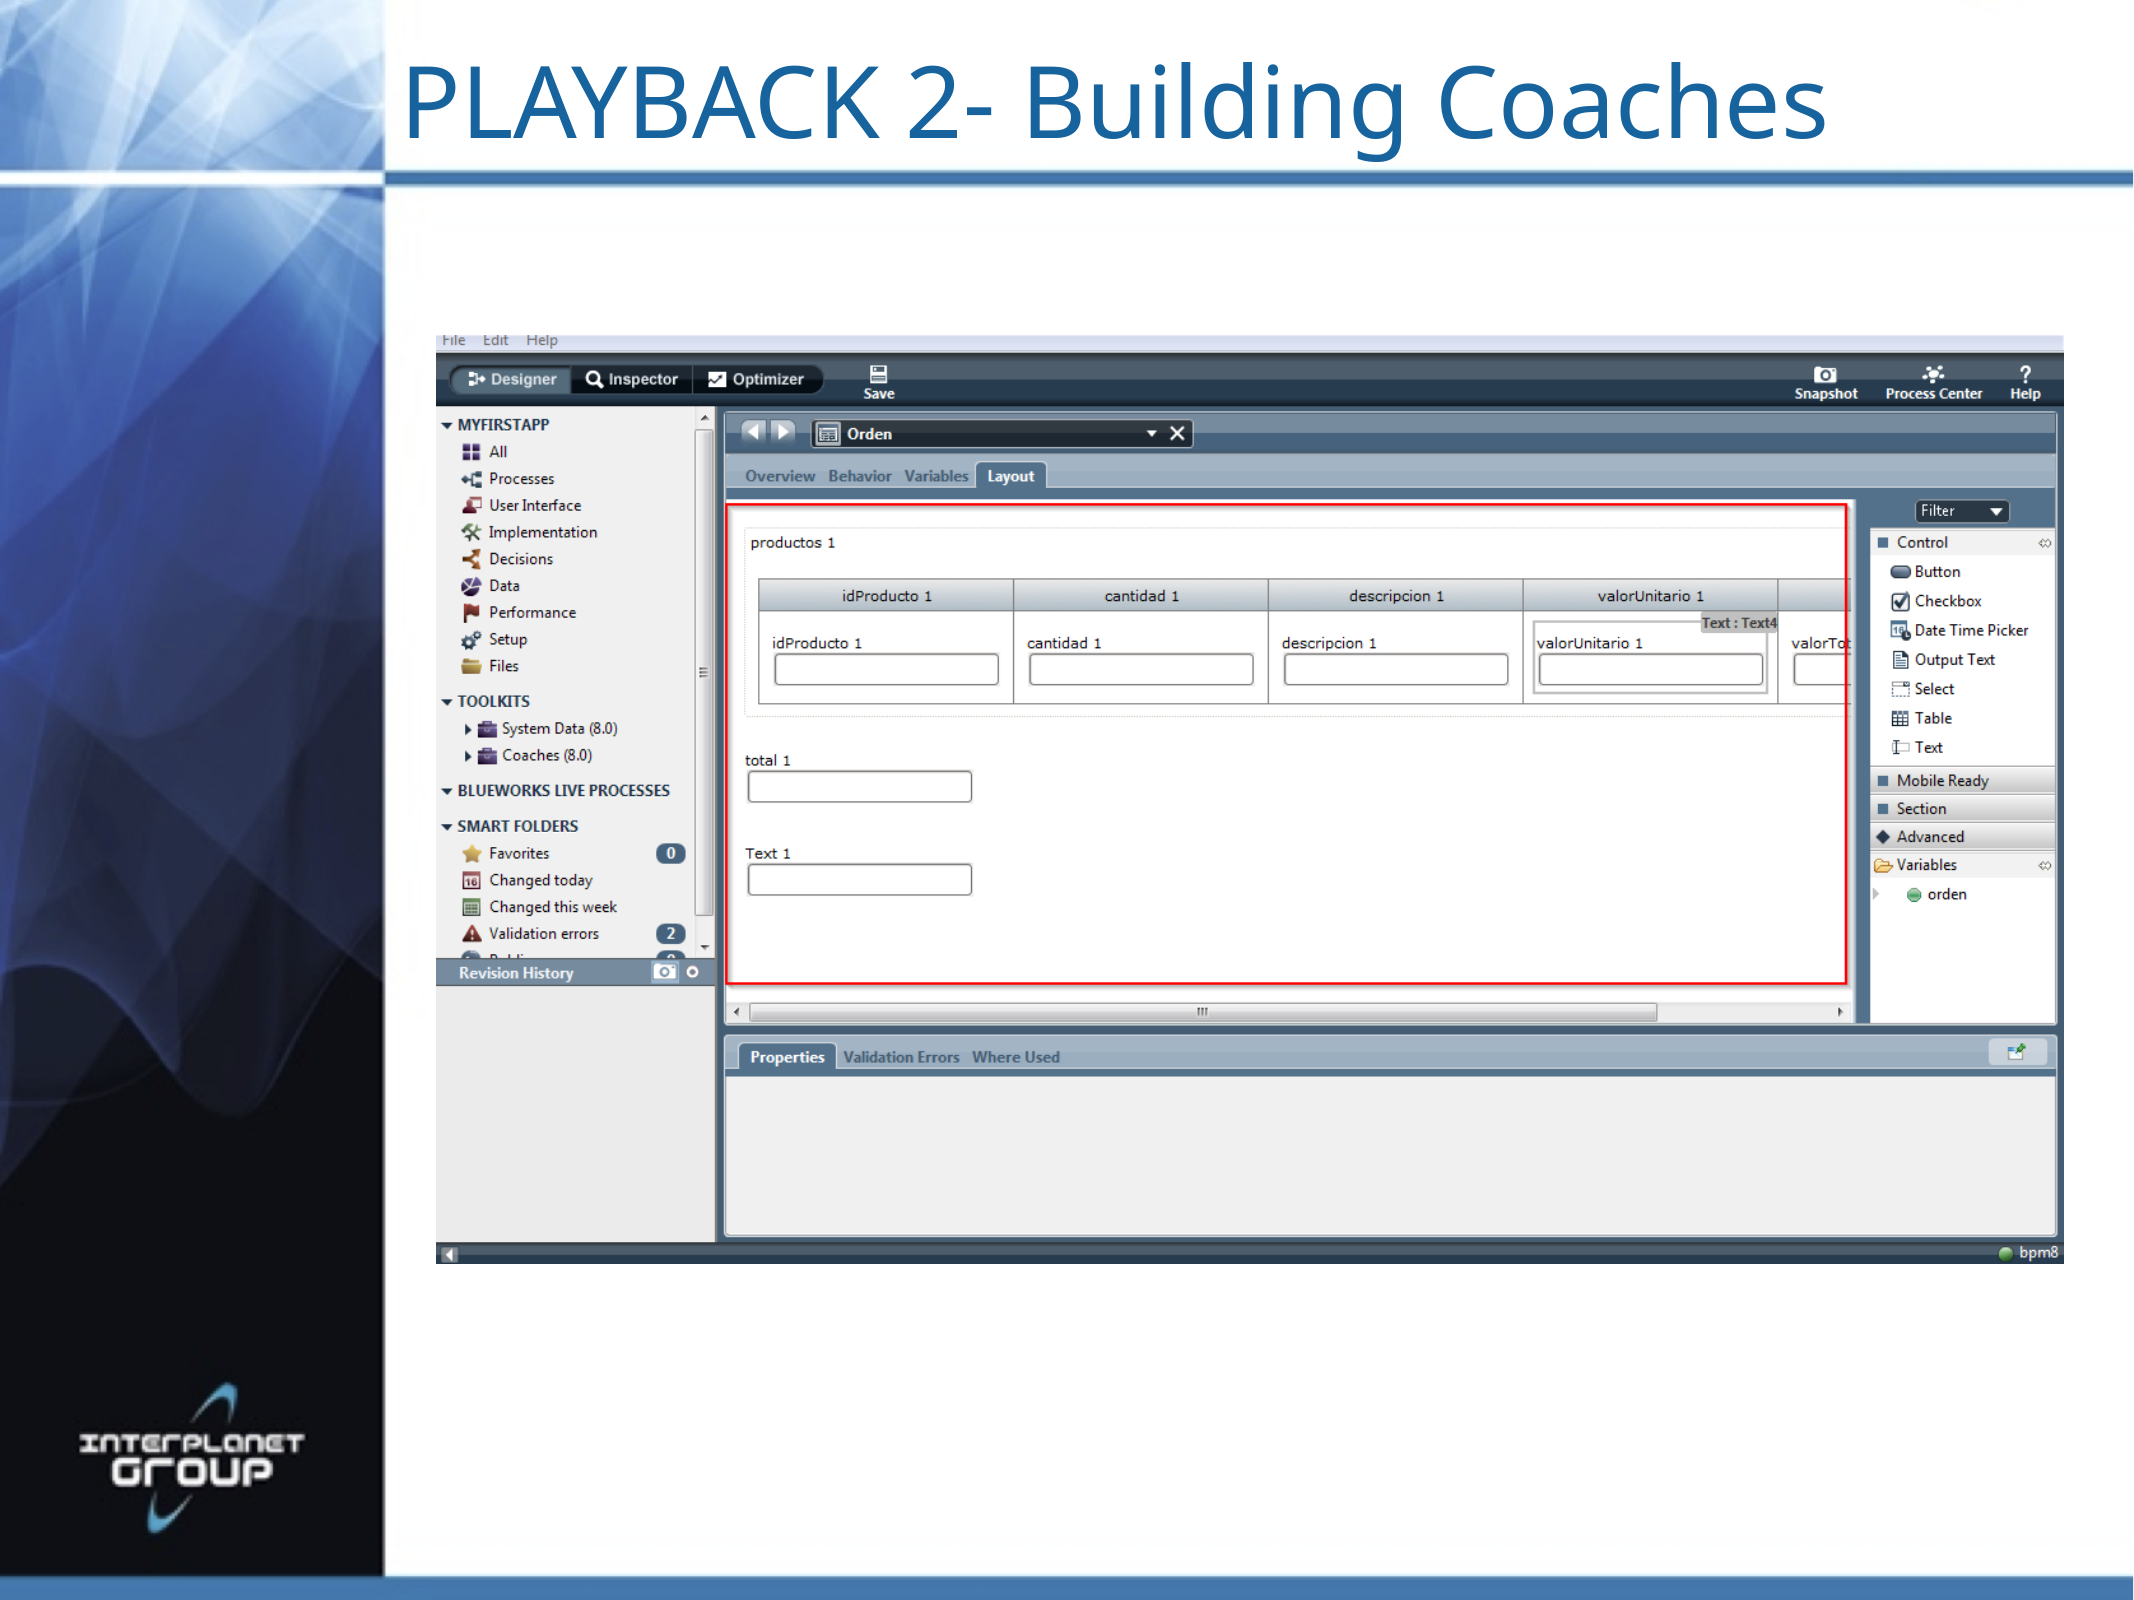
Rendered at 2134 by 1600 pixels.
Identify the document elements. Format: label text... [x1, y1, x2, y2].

picture [0, 0, 2134, 1600]
title PLAYBACK 2- Building Coaches [392, 0, 2134, 201]
